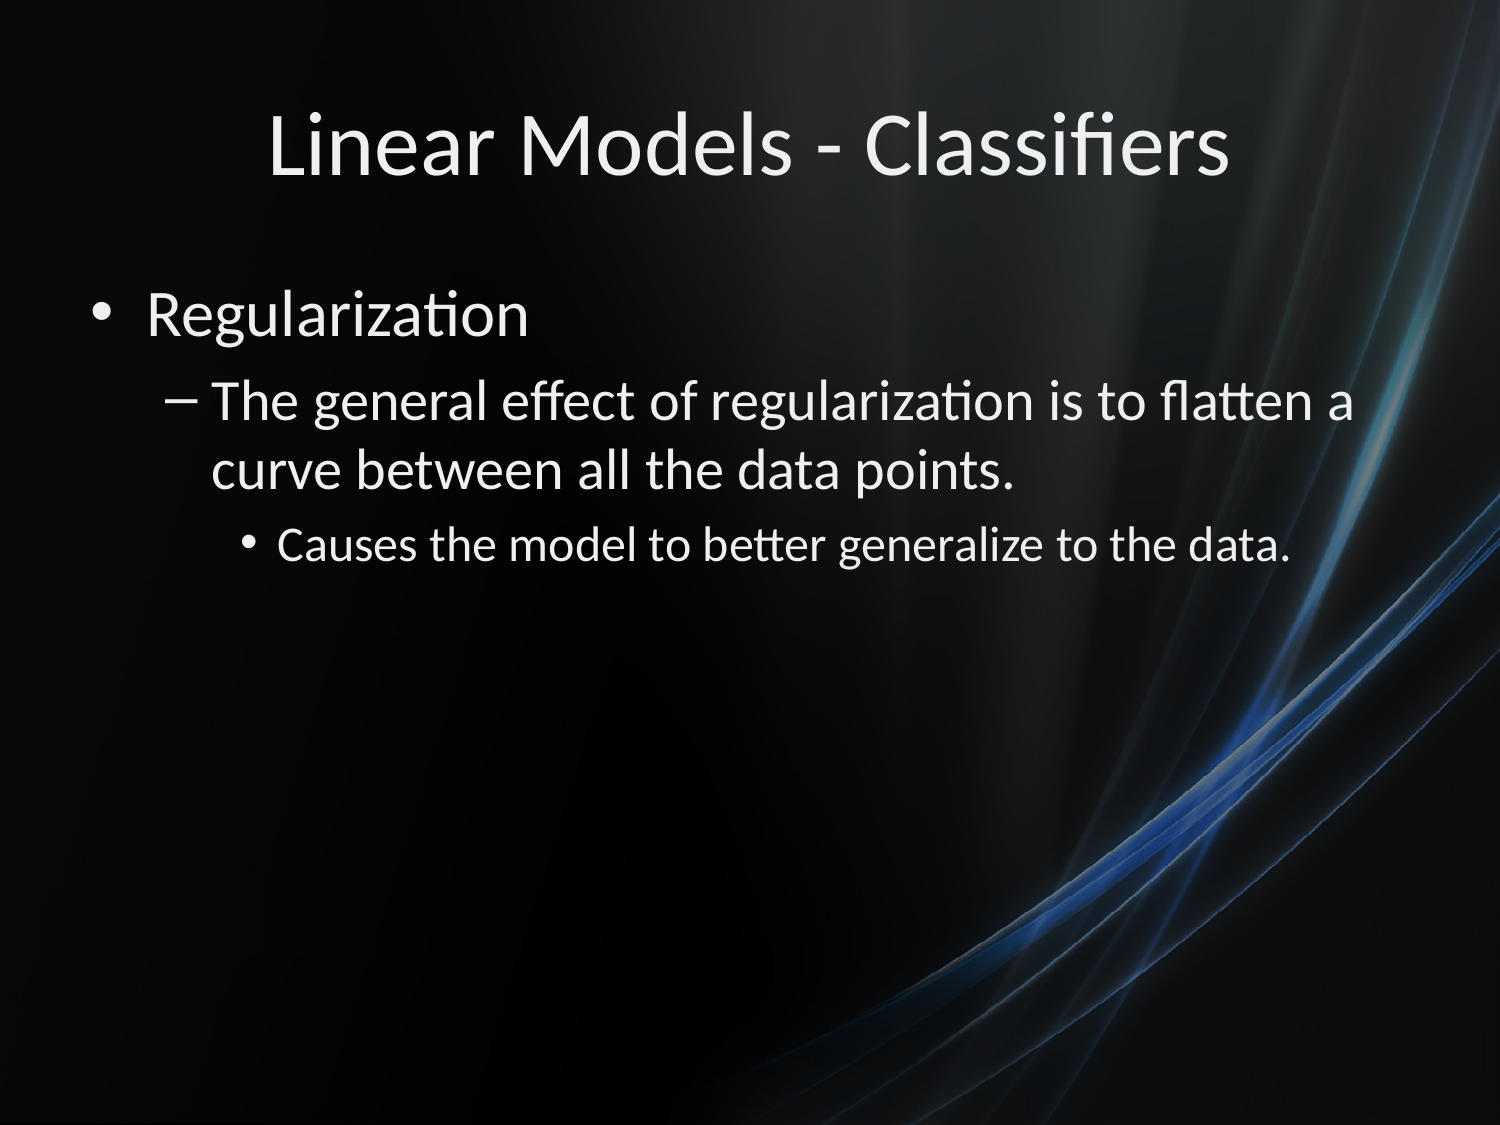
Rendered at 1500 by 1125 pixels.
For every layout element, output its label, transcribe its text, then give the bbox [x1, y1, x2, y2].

picture [0, 0, 1500, 1125]
title Linear Models - Classifiers [75, 45, 1425, 233]
list Regularization The general effect of regularization is to flatten a curve between all the data points. Causes the model to better generalize to the data. [75, 262, 1425, 1005]
